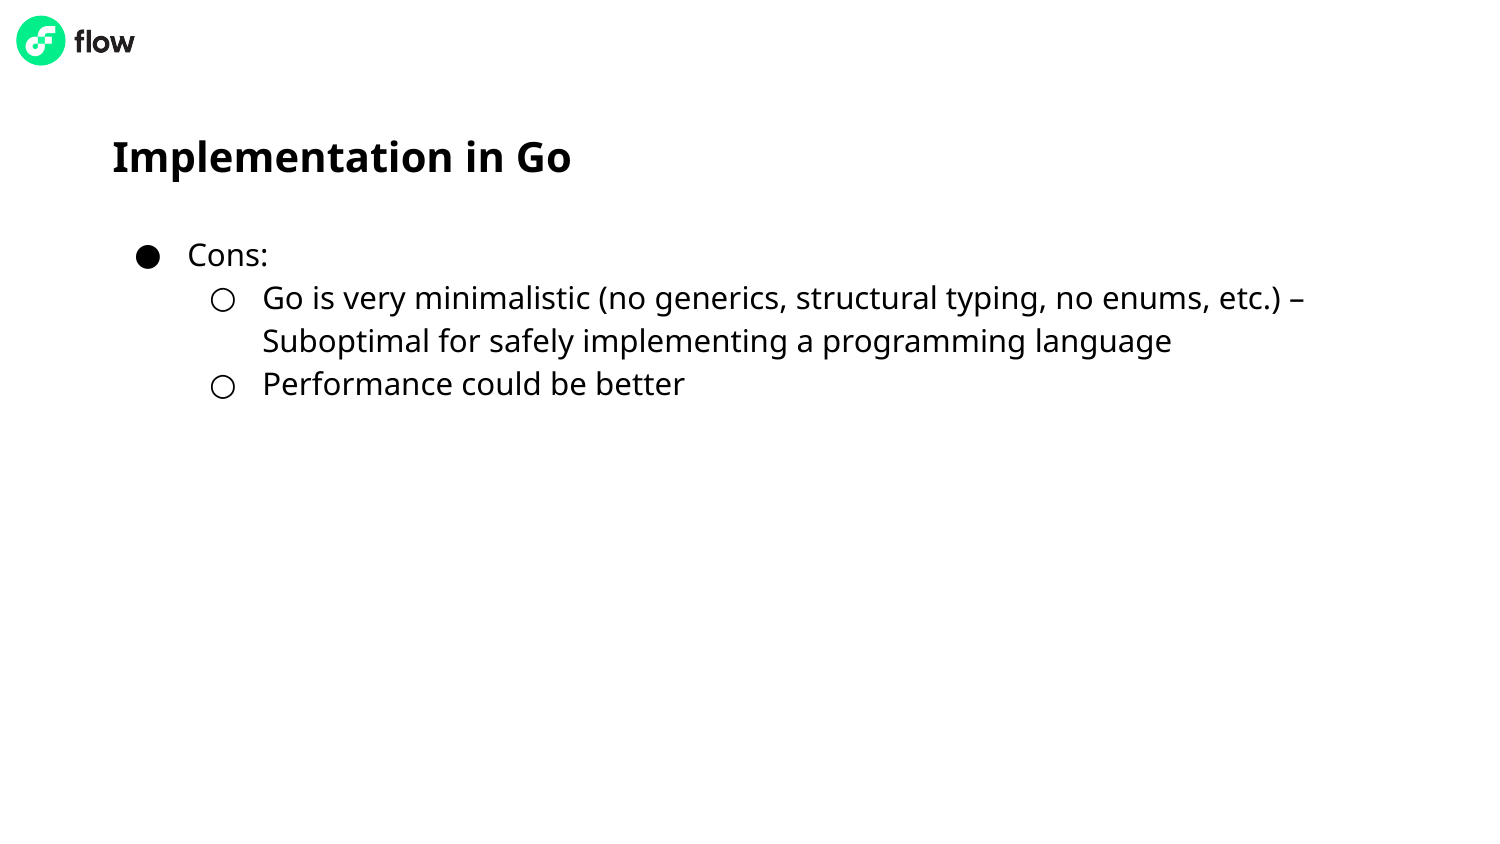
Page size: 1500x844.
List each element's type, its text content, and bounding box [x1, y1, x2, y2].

picture [14, 14, 137, 67]
text_box Implementation in Go [97, 115, 820, 197]
text_box Cons: Go is very minimalistic (no generics, structural typing, no enums, etc.) – Suboptimal for safely implementing a programming language Performance could be better [97, 214, 1409, 777]
